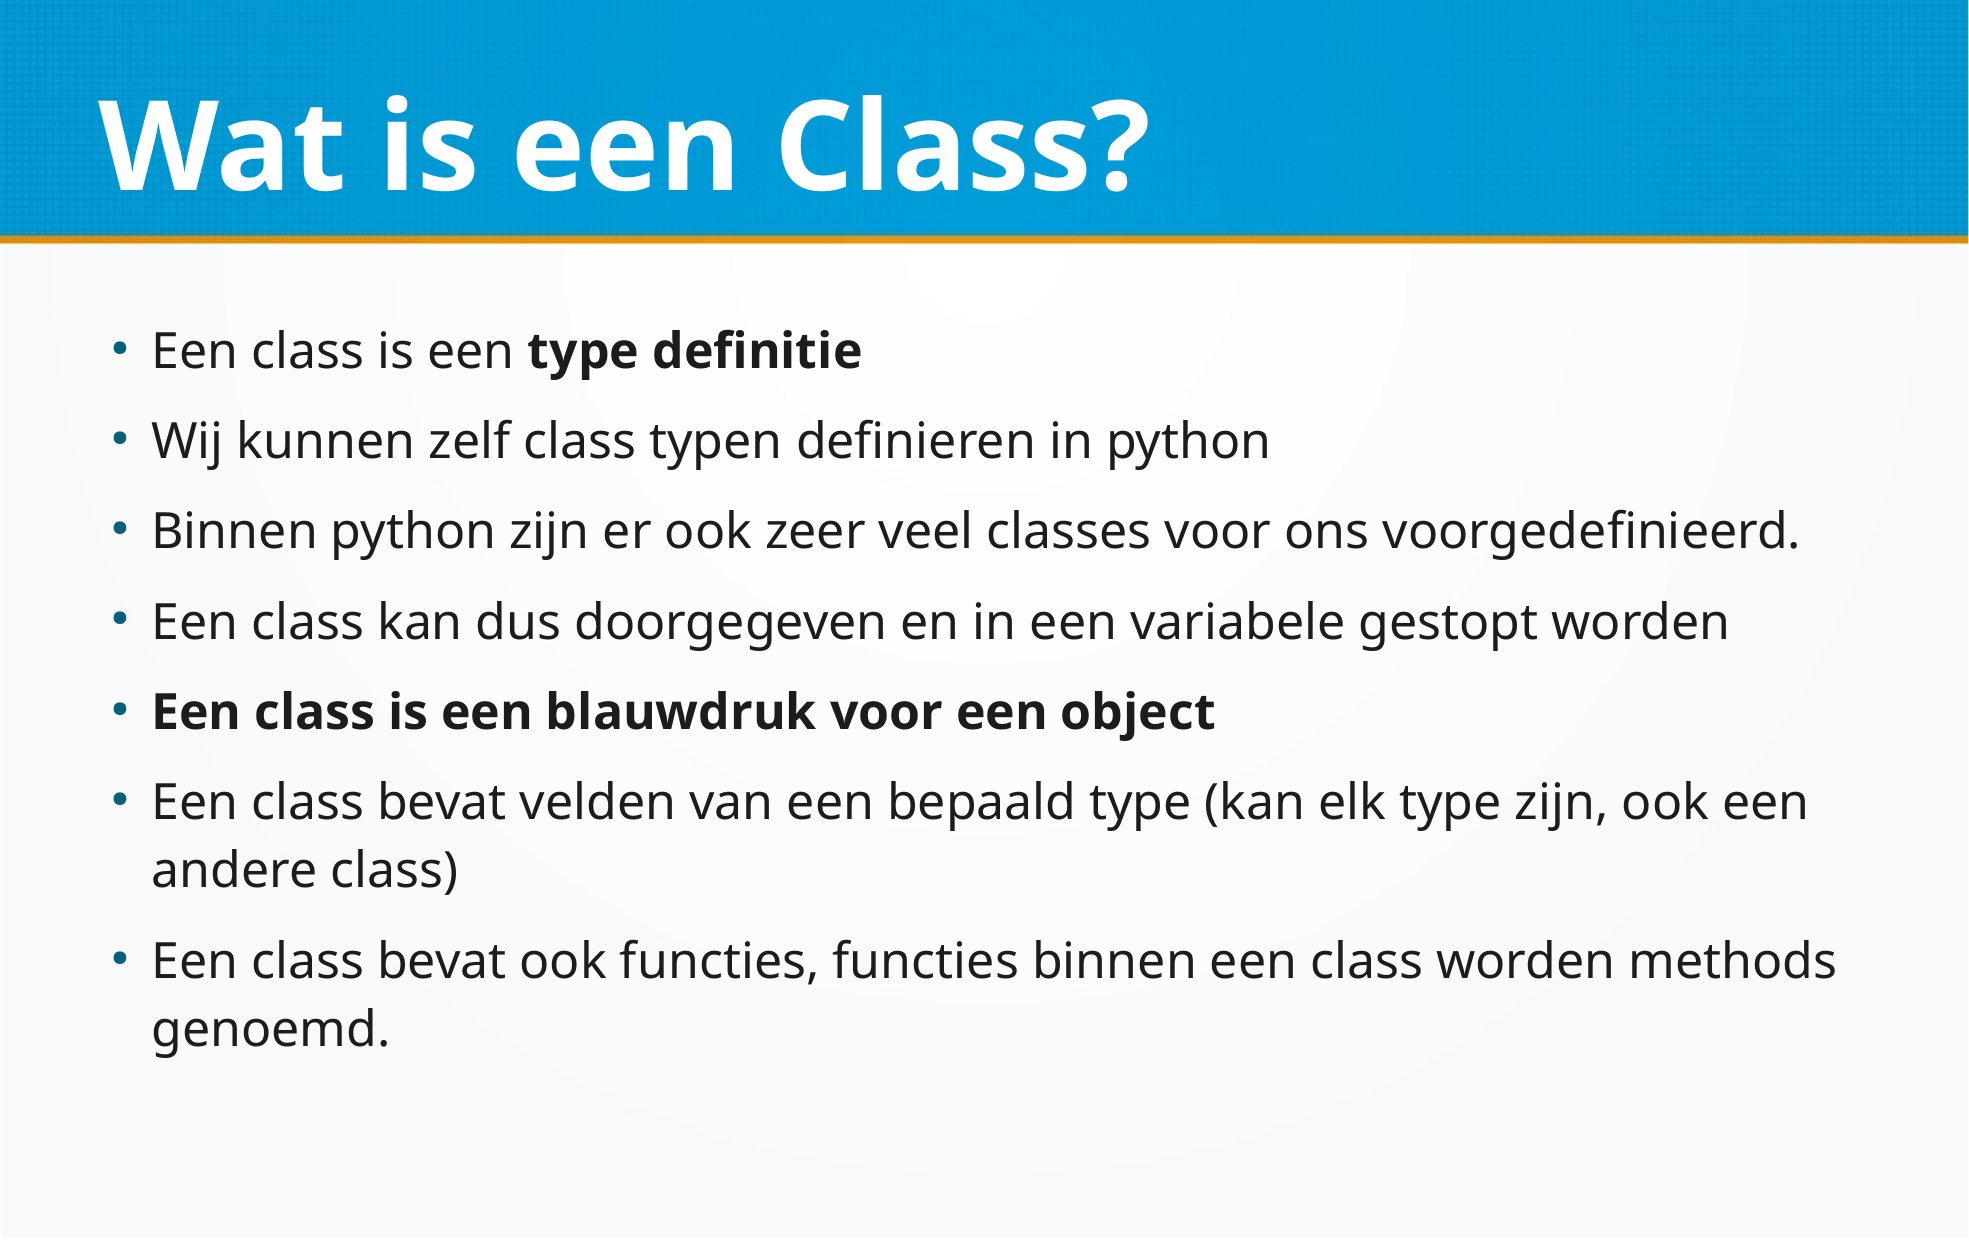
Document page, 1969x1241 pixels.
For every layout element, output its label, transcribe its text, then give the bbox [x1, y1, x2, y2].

list Een class is een type definitie Wij kunnen zelf class typen definieren in python Binnen python zijn er ook zeer veel classes voor ons voorgedefinieerd. Een class kan dus doorgegeven en in een variabele gestopt worden Een class is een blauwdruk voor een object Een class bevat velden van een bepaald type (kan elk type zijn, ook een andere class) Een class bevat ook functies, functies binnen een class worden methods genoemd. [98, 315, 1861, 1081]
picture [0, 233, 1969, 1241]
title Wat is een Class? [98, 19, 1870, 227]
